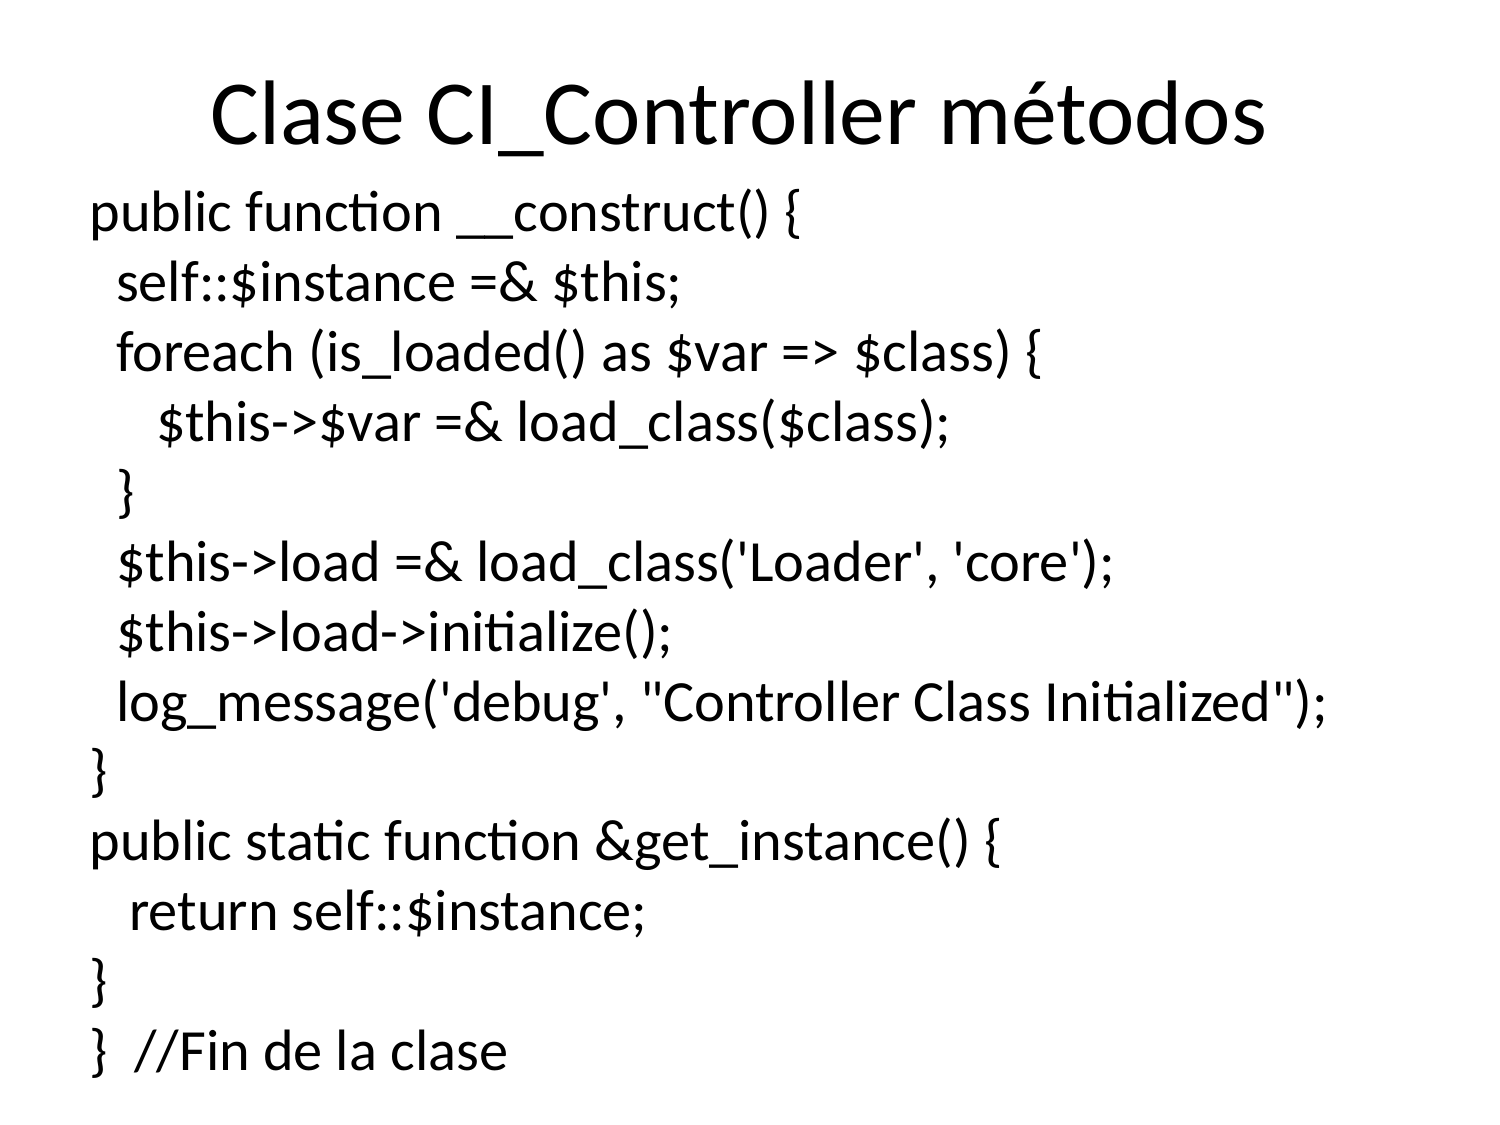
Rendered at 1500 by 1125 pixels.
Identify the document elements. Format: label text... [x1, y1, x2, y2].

title Clase CI_Controller métodos [75, 45, 1425, 165]
list public function __construct() { self::$instance =& $this; foreach (is_loaded() as $var => $class) { $this->$var =& load_class($class); } $this->load =& load_class('Loader', 'core'); $this->load->initialize(); log_message('debug', "Controller Class Initialized"); } public static function &get_instance() { return self::$instance; } } //Fin de la clase [75, 165, 1425, 908]
